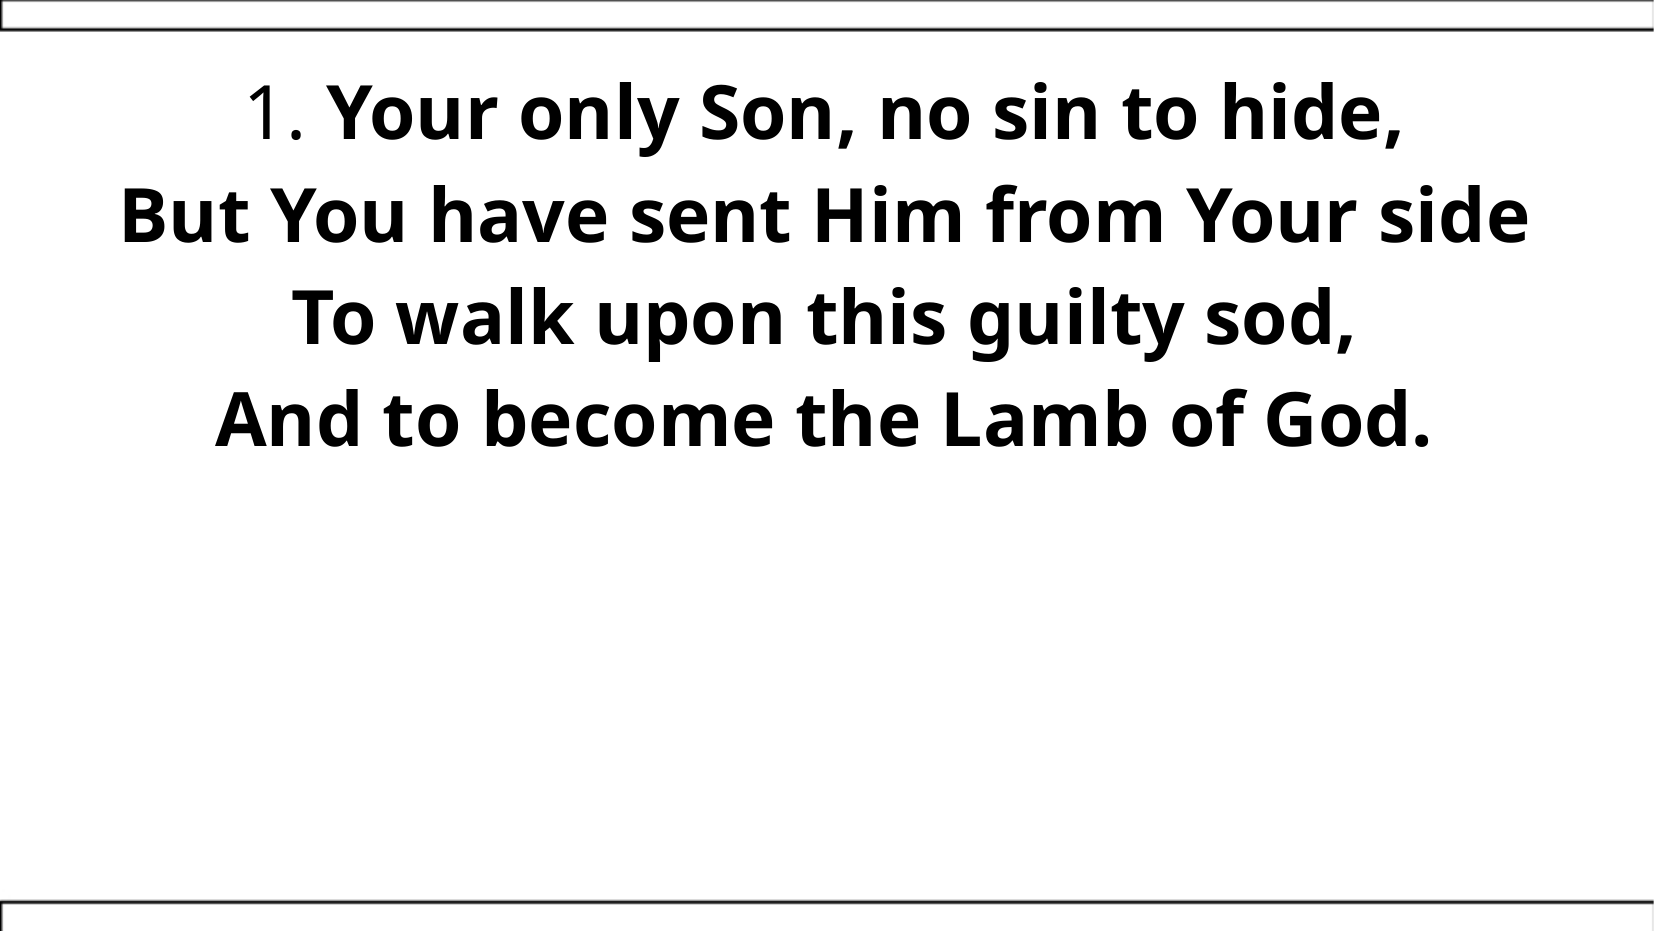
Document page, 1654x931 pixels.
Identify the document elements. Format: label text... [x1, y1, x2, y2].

picture [0, 0, 1654, 931]
text_box 1. Your only Son, no sin to hide, But You have sent Him from Your side To walk upon this guilty sod, And to become the Lamb of God. [90, 52, 1561, 467]
